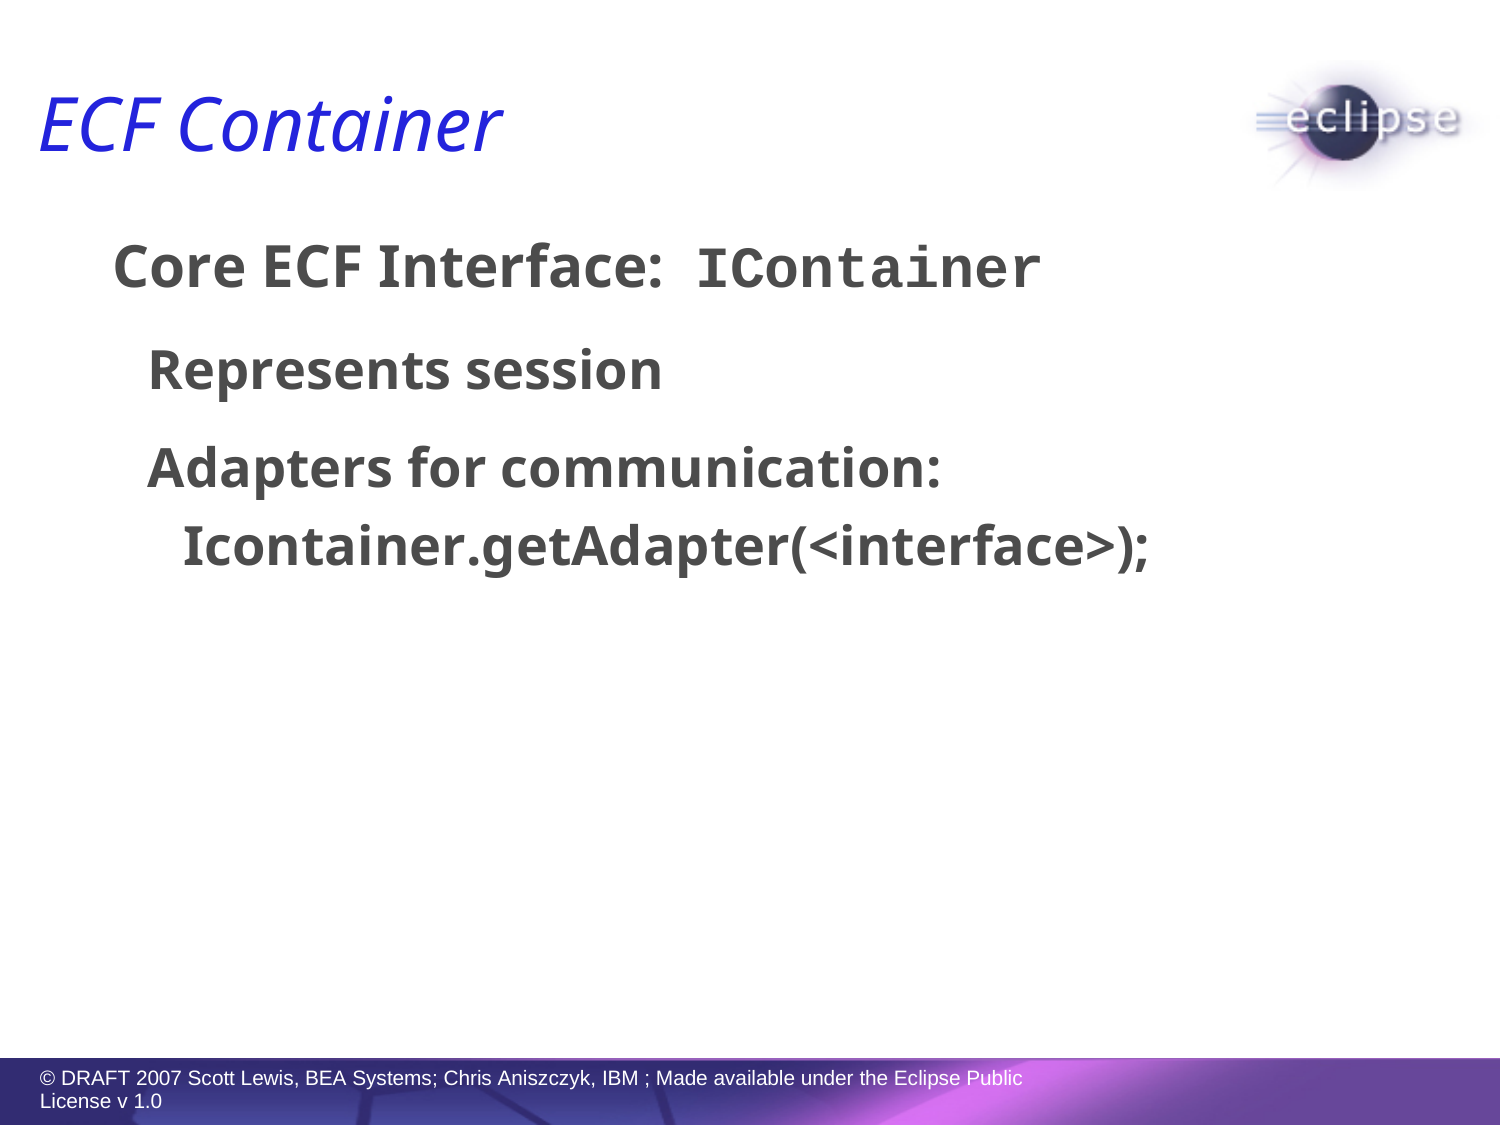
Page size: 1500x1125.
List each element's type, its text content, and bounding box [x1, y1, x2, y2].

title ECF Container [37, 78, 1234, 170]
picture [1222, 60, 1500, 191]
picture [0, 1058, 1500, 1125]
list Core ECF Interface: IContainer Represents session Adapters for communication: Icontainer.getAdapter(<interface>); [112, 224, 1389, 1013]
